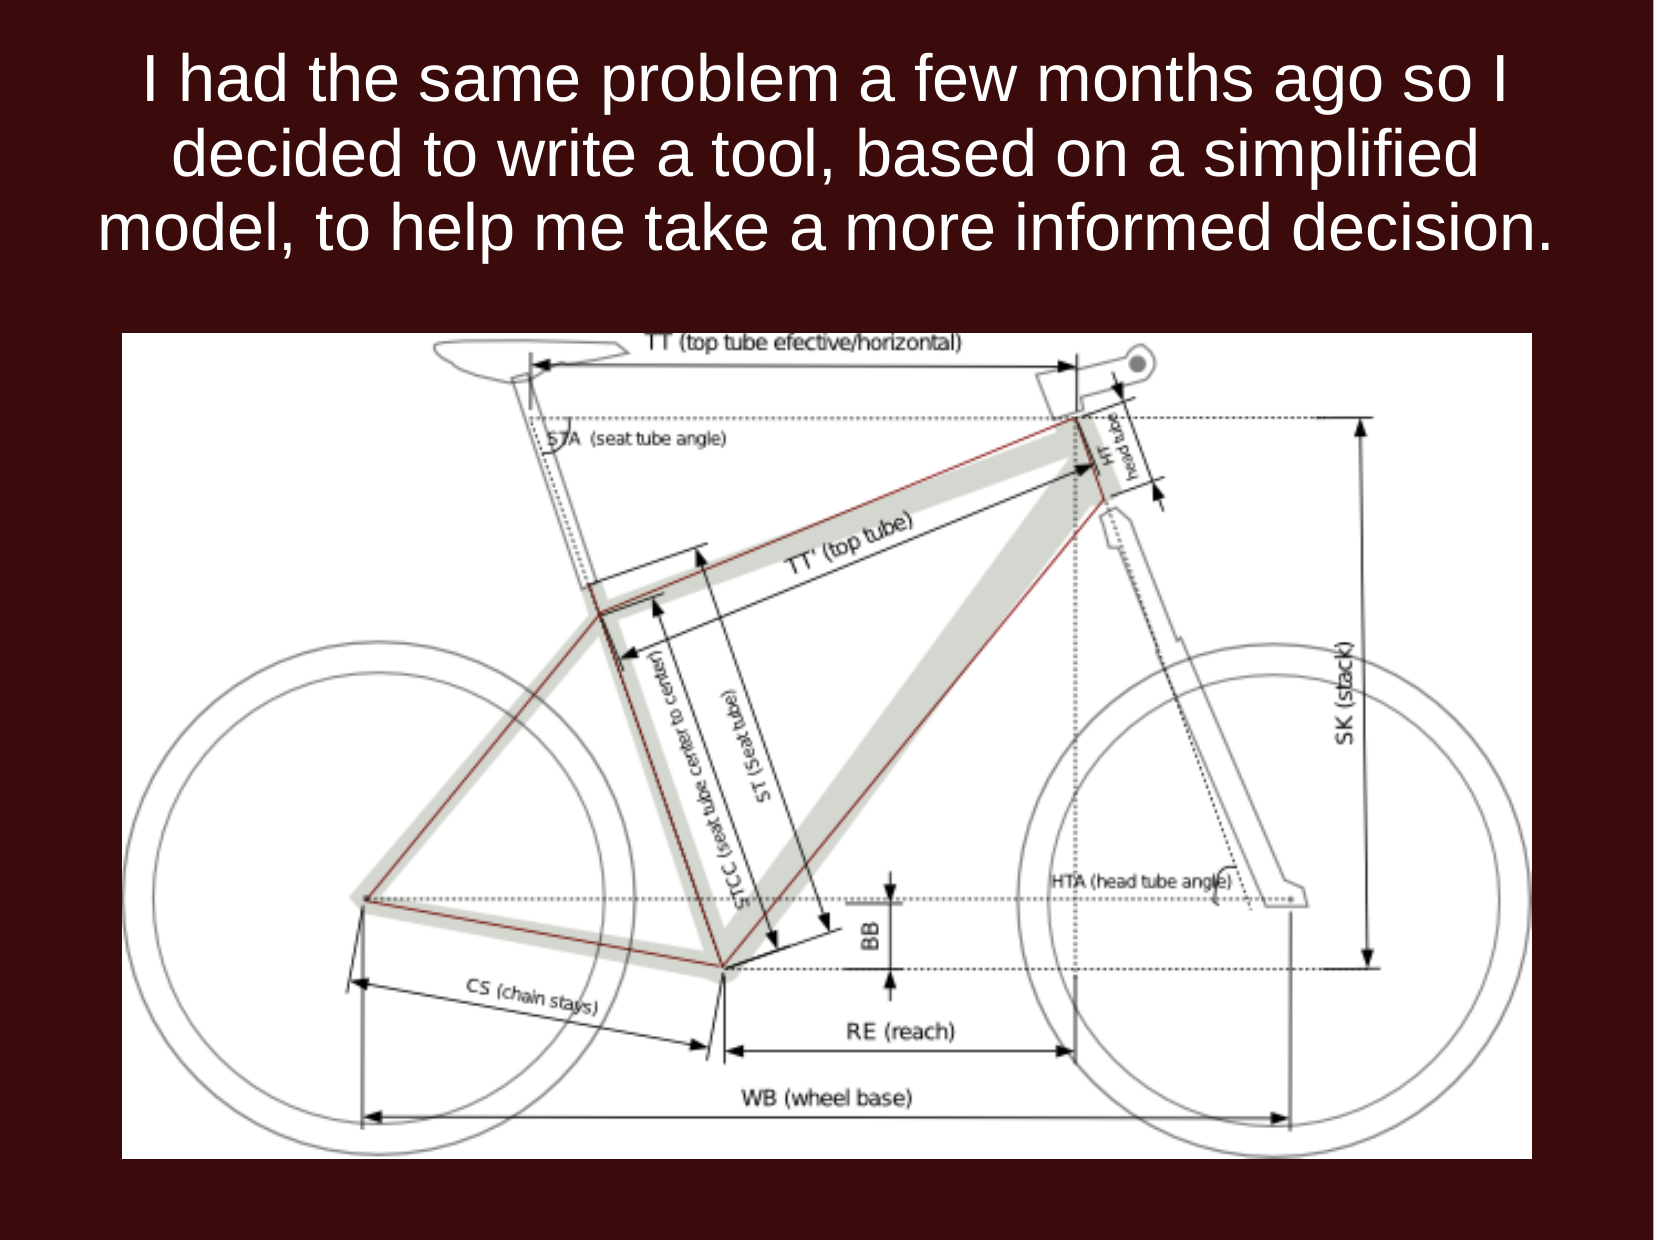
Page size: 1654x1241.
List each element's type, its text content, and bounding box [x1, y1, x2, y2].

title I had the same problem a few months ago so I decided to write a tool, based on a simplified model, to help me take a more informed decision. [82, 40, 1571, 266]
picture [122, 333, 1532, 1159]
